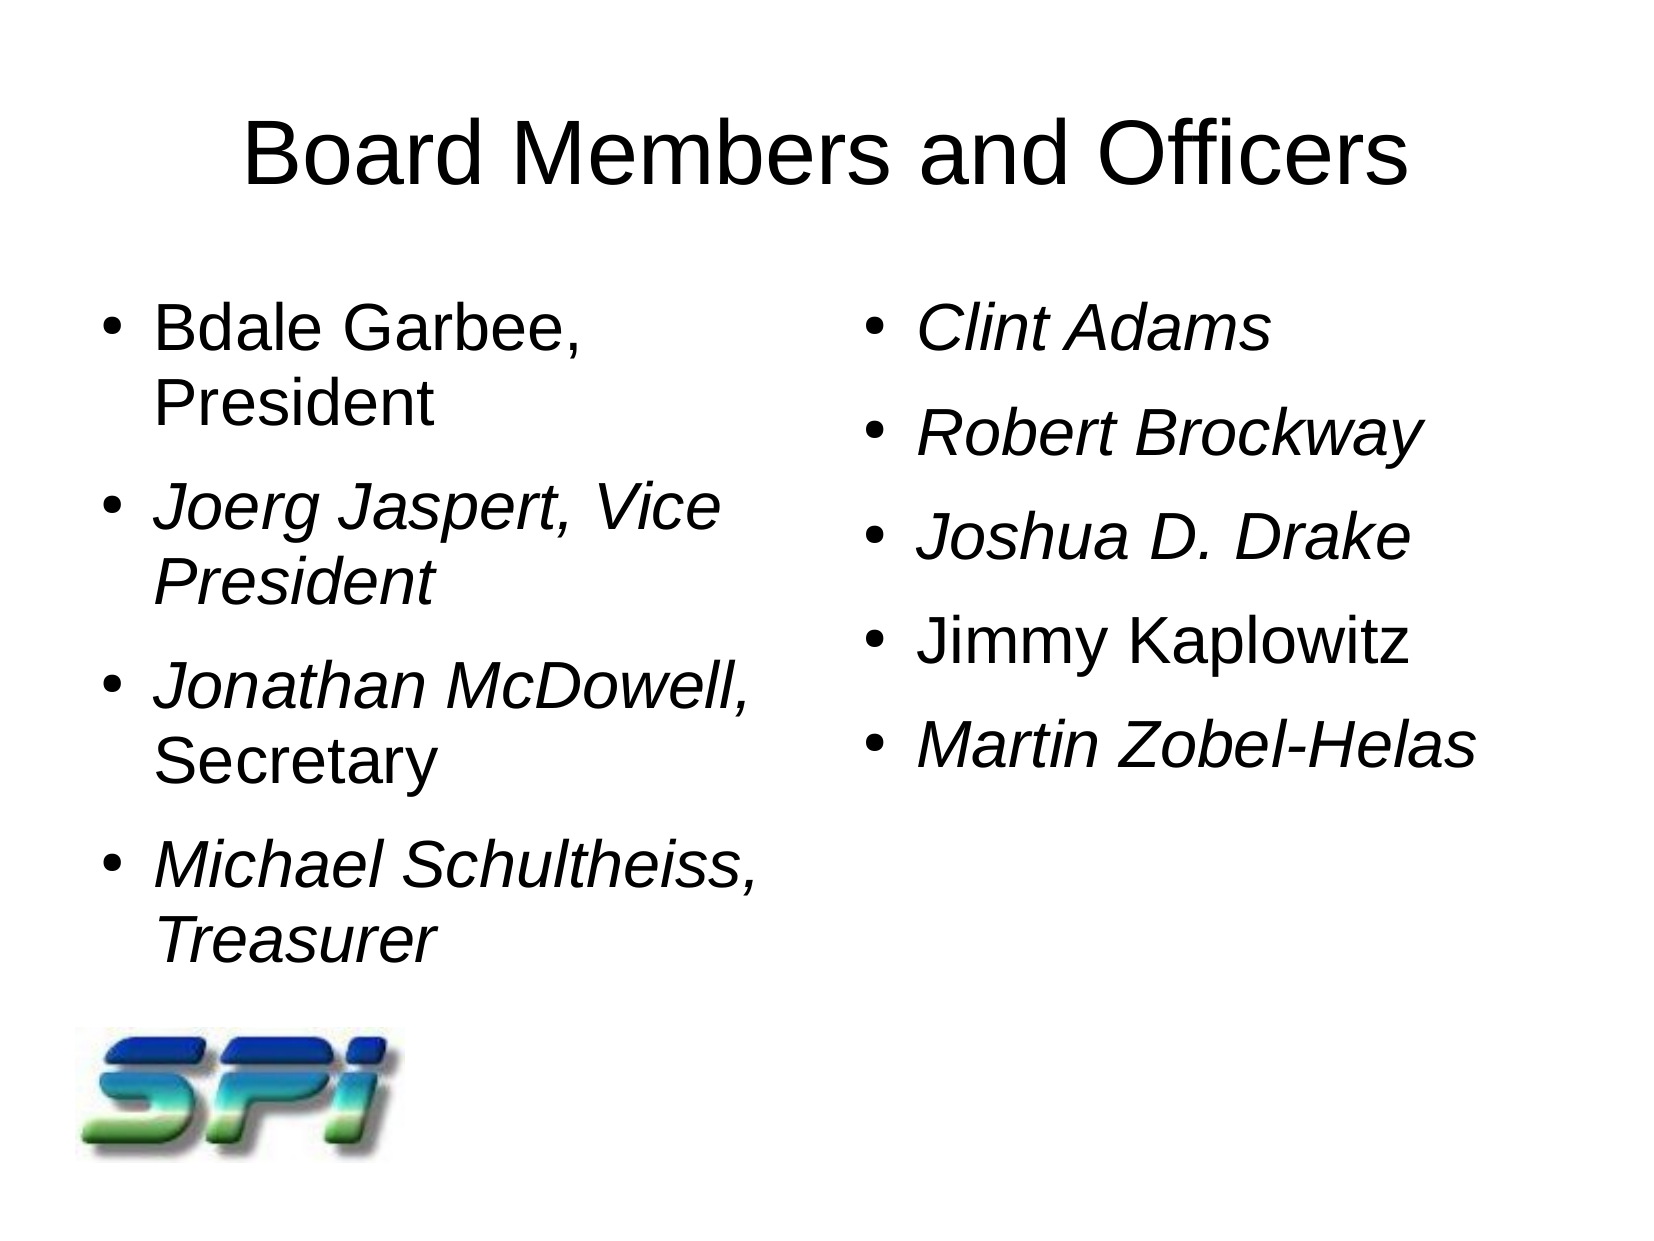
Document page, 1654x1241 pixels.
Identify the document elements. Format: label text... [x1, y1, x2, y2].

list Clint Adams Robert Brockway Joshua D. Drake Jimmy Kaplowitz Martin Zobel-Helas [845, 290, 1572, 1094]
picture [75, 1027, 405, 1163]
title Board Members and Officers [82, 49, 1571, 257]
list Bdale Garbee, President Joerg Jaspert, Vice President Jonathan McDowell, Secretary Michael Schultheiss, Treasurer [82, 290, 809, 1109]
